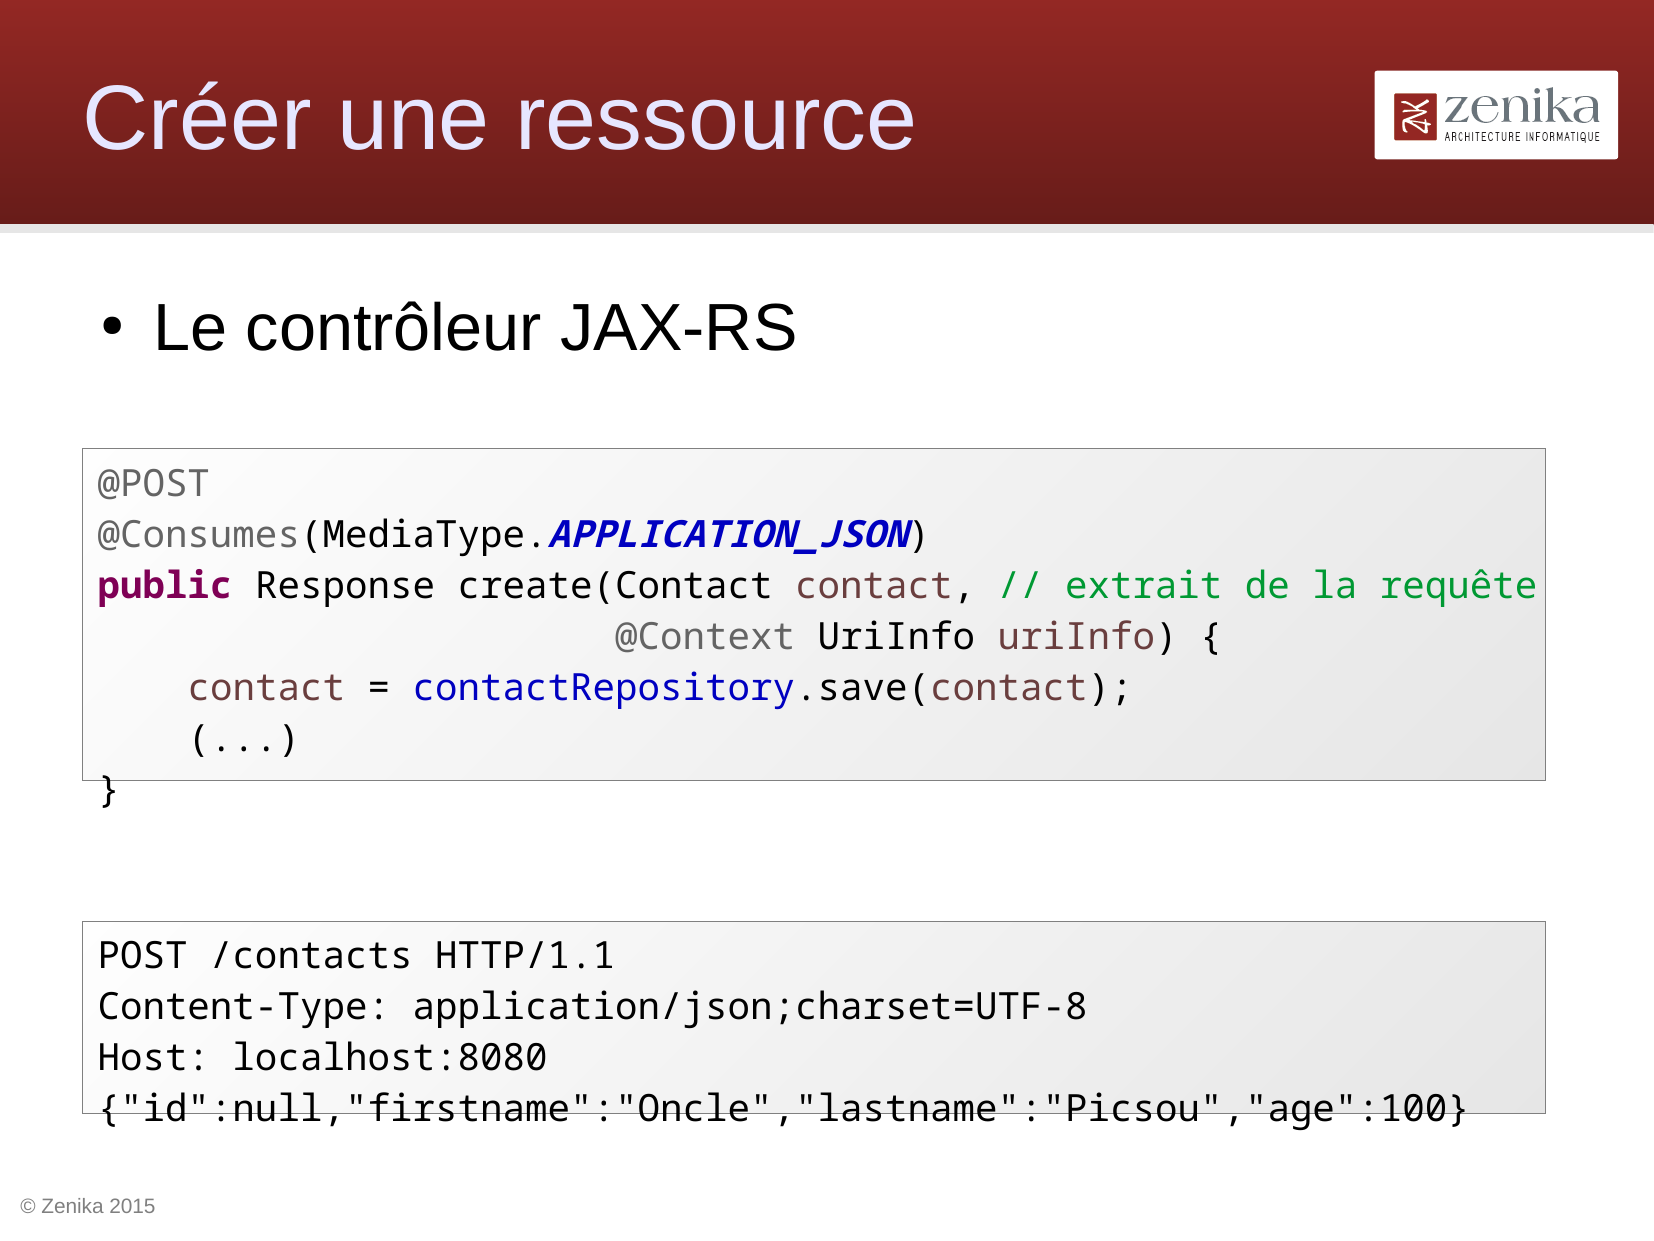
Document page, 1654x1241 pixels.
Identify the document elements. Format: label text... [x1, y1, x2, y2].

picture [1571, 82, 1600, 149]
text_box POST /contacts HTTP/1.1 Content-Type: application/json;charset=UTF-8 Host: localhost:8080 {"id":null,"firstname":"Oncle","lastname":"Picsou","age":100} [82, 921, 1546, 1114]
title Créer une ressource [82, 13, 1571, 222]
text_box @POST @Consumes(MediaType.APPLICATION_JSON) public Response create(Contact contact, // extrait de la requête @Context UriInfo uriInfo) { contact = contactRepository.save(contact); (...) } [82, 448, 1546, 781]
list Le contrôleur JAX-RS [82, 781, 1538, 921]
list Le contrôleur JAX-RS [82, 290, 1538, 448]
